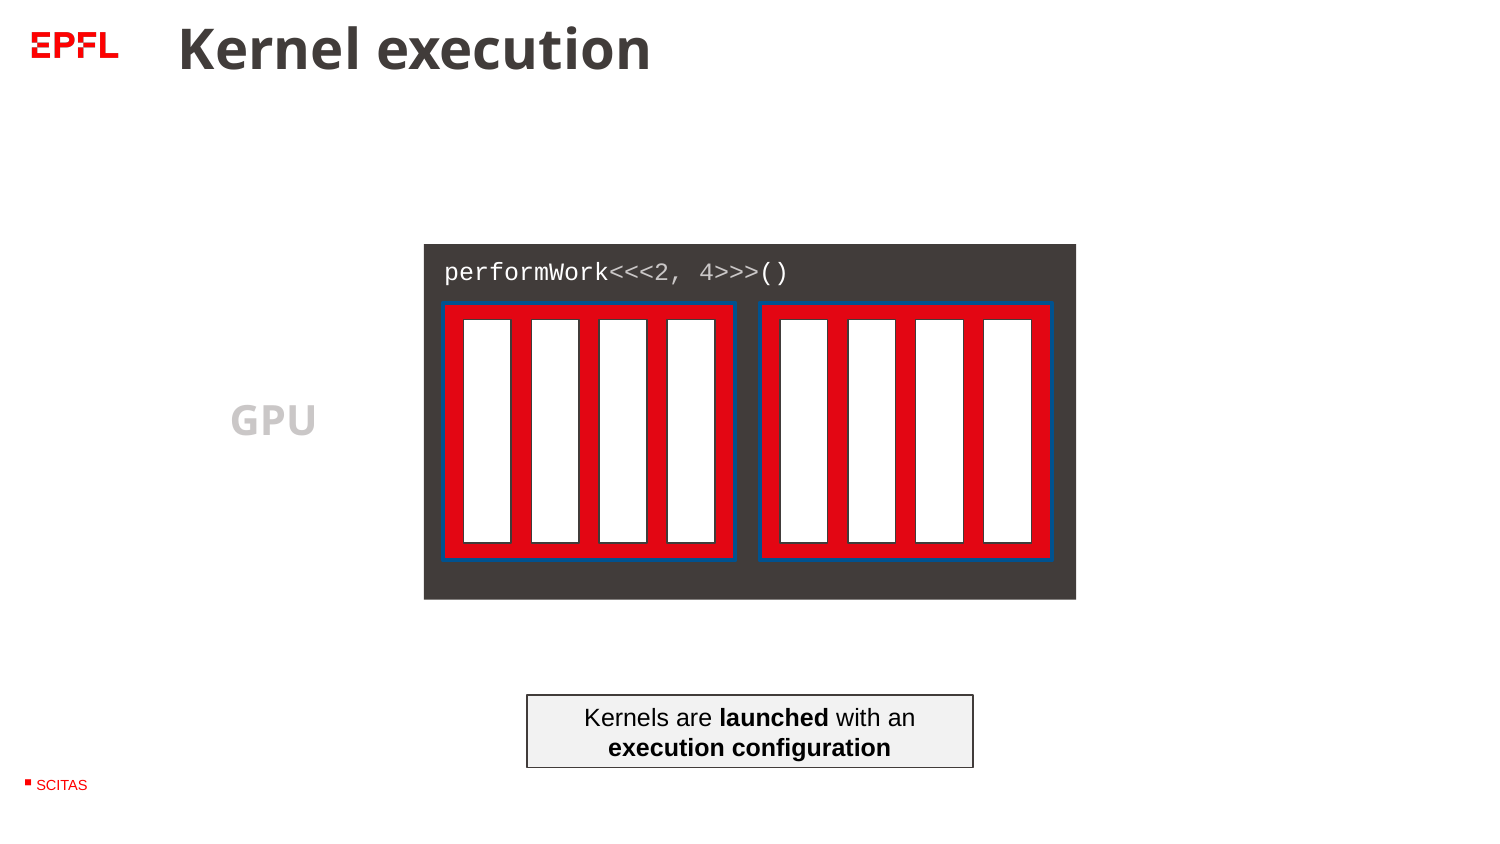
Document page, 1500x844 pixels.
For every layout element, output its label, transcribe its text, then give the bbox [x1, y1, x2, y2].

text_box GPU [217, 392, 339, 451]
text_box [423, 244, 1077, 600]
text_box performWork<<<2, 4>>>() [431, 249, 815, 292]
text_box Kernels are launched with an execution configuration [526, 694, 973, 768]
title Kernel execution [148, 21, 1424, 198]
picture [21, 21, 129, 69]
